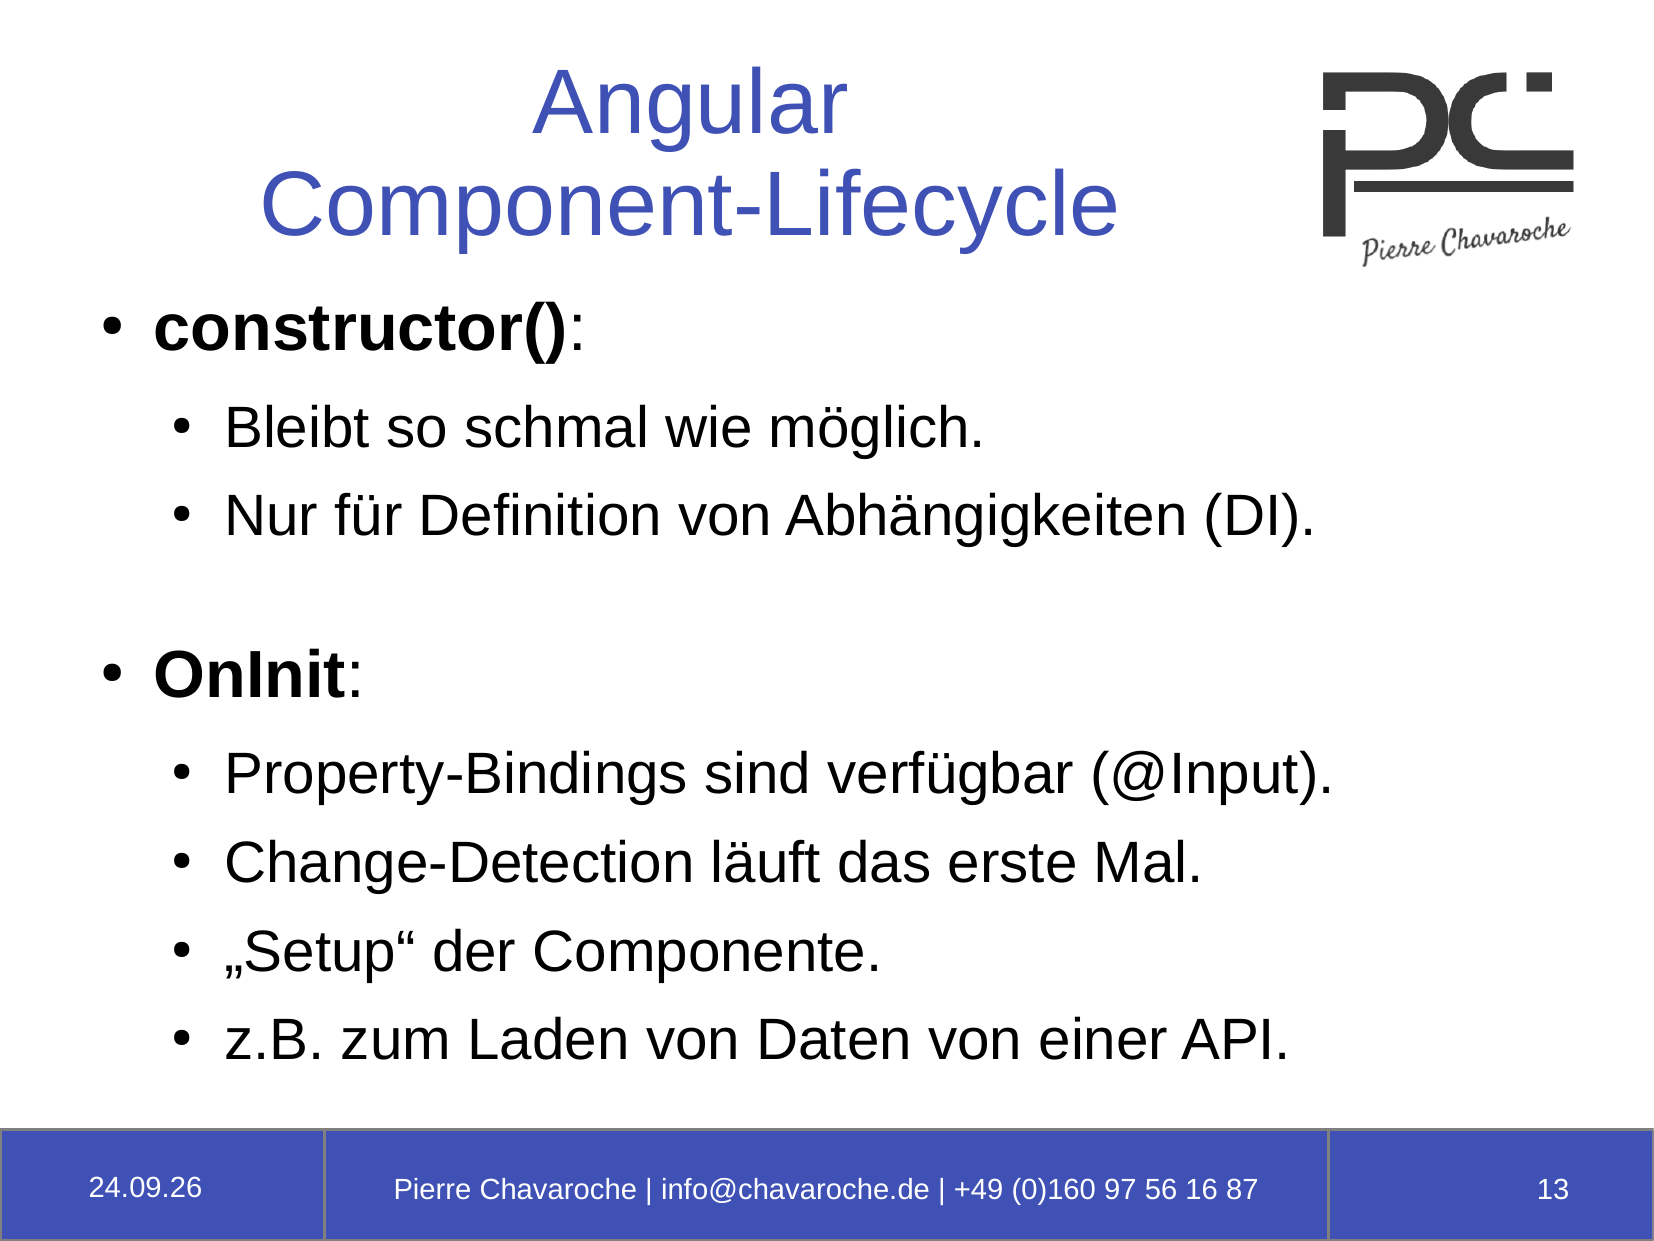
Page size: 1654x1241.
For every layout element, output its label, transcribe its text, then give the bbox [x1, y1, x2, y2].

picture [1307, 29, 1589, 311]
list constructor(): Bleibt so schmal wie möglich. Nur für Definition von Abhängigkeiten (DI). OnInit: Property-Bindings sind verfügbar (@Input). Change-Detection läuft das erste Mal. „Setup“ der Componente. z.B. zum Laden von Daten von einer API. [82, 290, 1571, 1109]
title Angular Component-Lifecycle [82, 49, 1300, 257]
